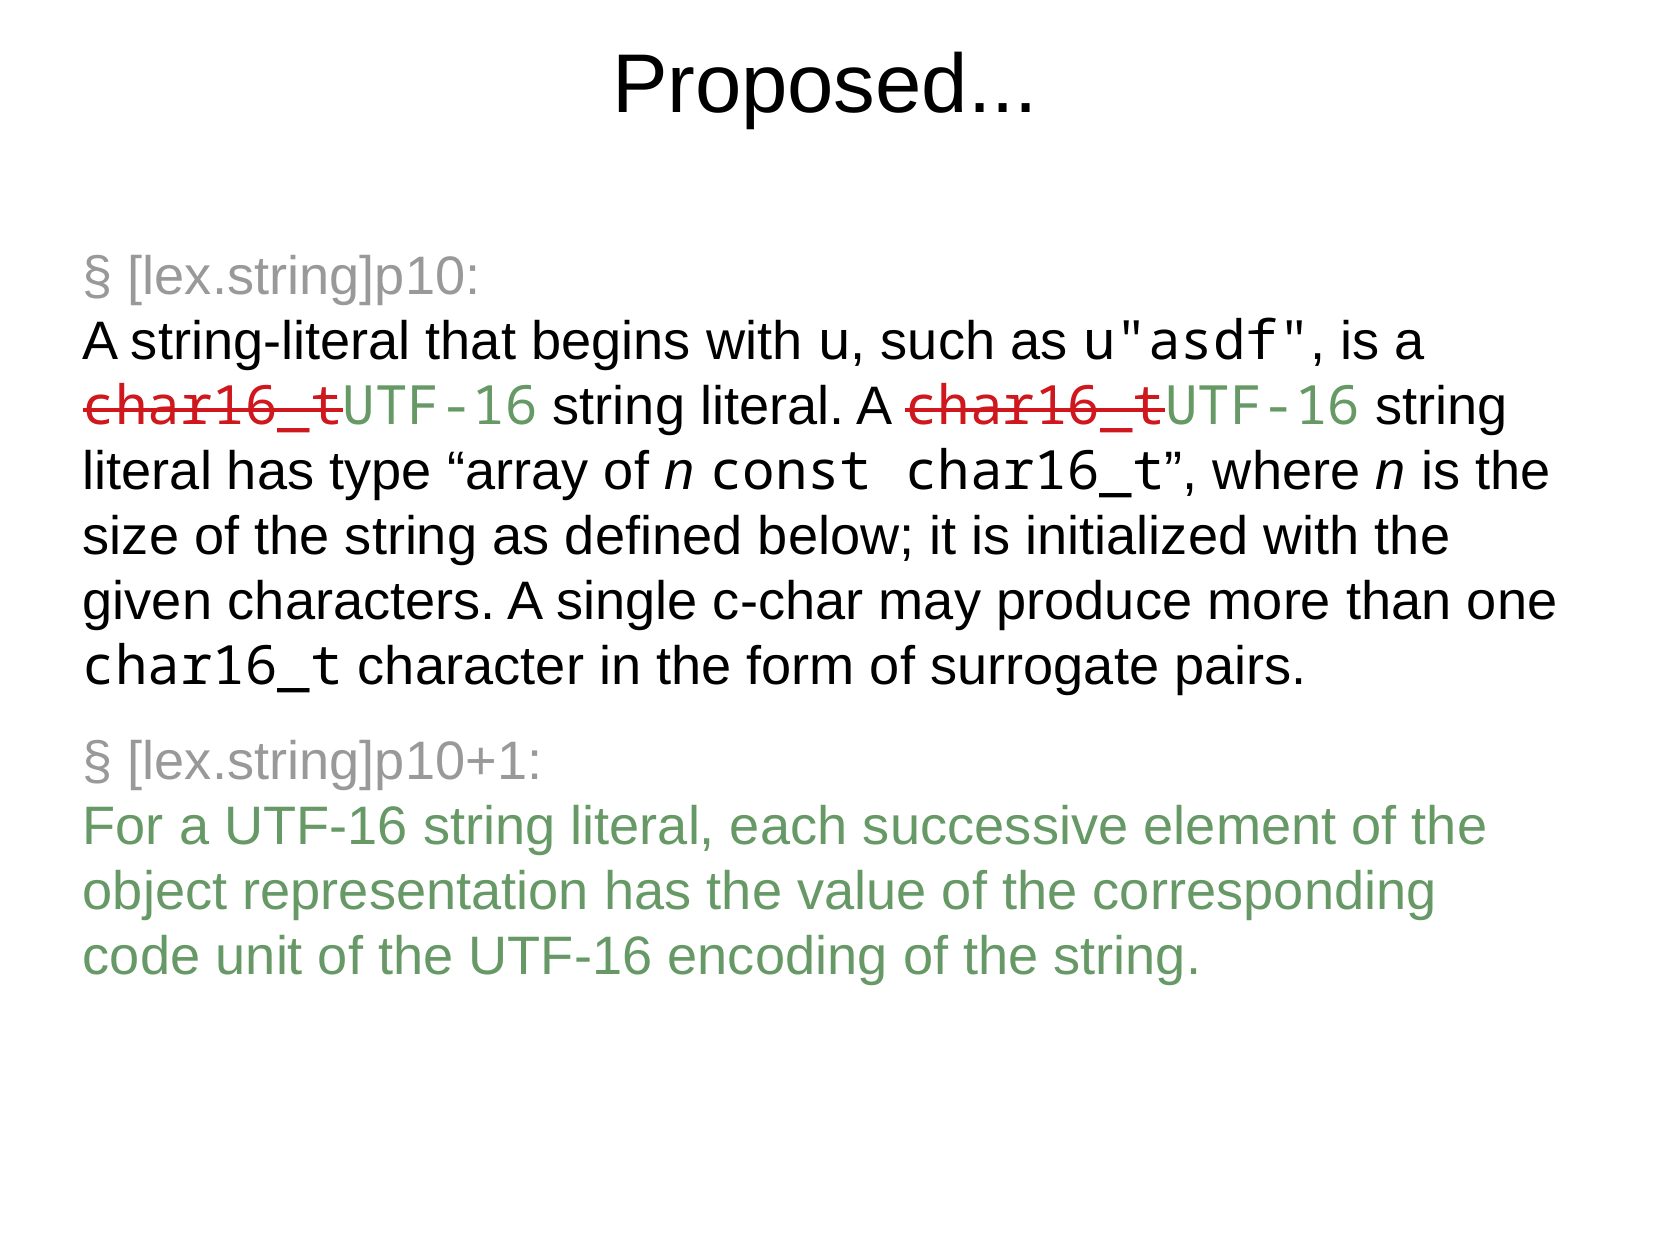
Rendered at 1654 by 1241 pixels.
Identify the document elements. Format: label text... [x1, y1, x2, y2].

list § [lex.string]p10: A string-literal that begins with u, such as u"asdf", is a char16_­tUTF-16 string literal. A char16_tUTF-16 string literal has type “array of n const char16_t”, where n is the size of the string as defined below; it is initialized with the given characters. A single c-char may produce more than one char16_­t character in the form of surrogate pairs. § [lex.string]p10+1: For a UTF-16 string literal, each successive element of the object representation has the value of the corresponding code unit of the UTF-16 encoding of the string. [82, 240, 1571, 1126]
text_box Proposed... [90, 30, 1561, 166]
